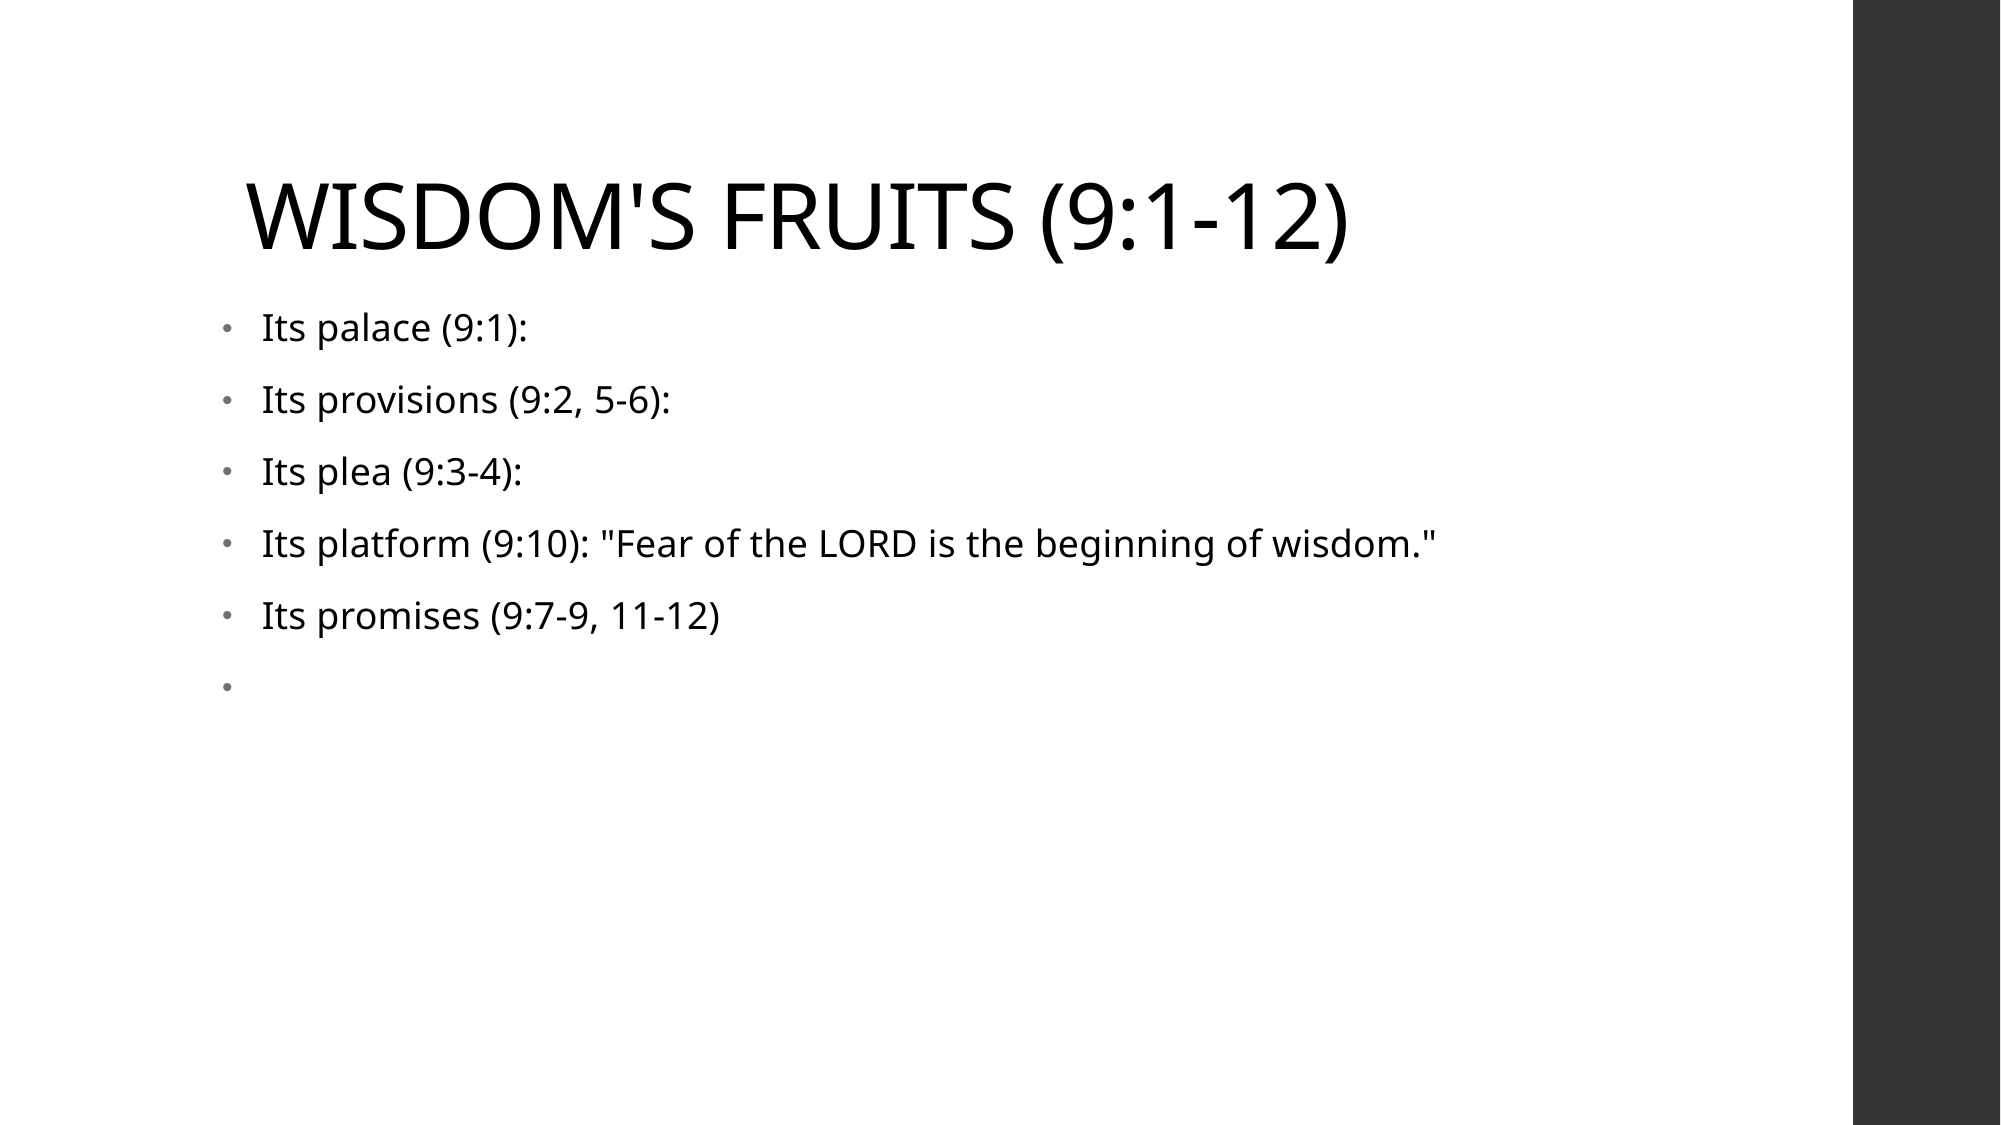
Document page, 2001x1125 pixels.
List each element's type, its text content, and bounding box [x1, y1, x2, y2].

list Its palace (9:1): Its provisions (9:2, 5-6): Its plea (9:3-4): Its platform (9:10): "Fear of the LORD is the beginning of wisdom." Its promises (9:7-9, 11-12) [206, 299, 1617, 1014]
title WISDOM'S FRUITS (9:1-12) [206, 60, 1797, 278]
